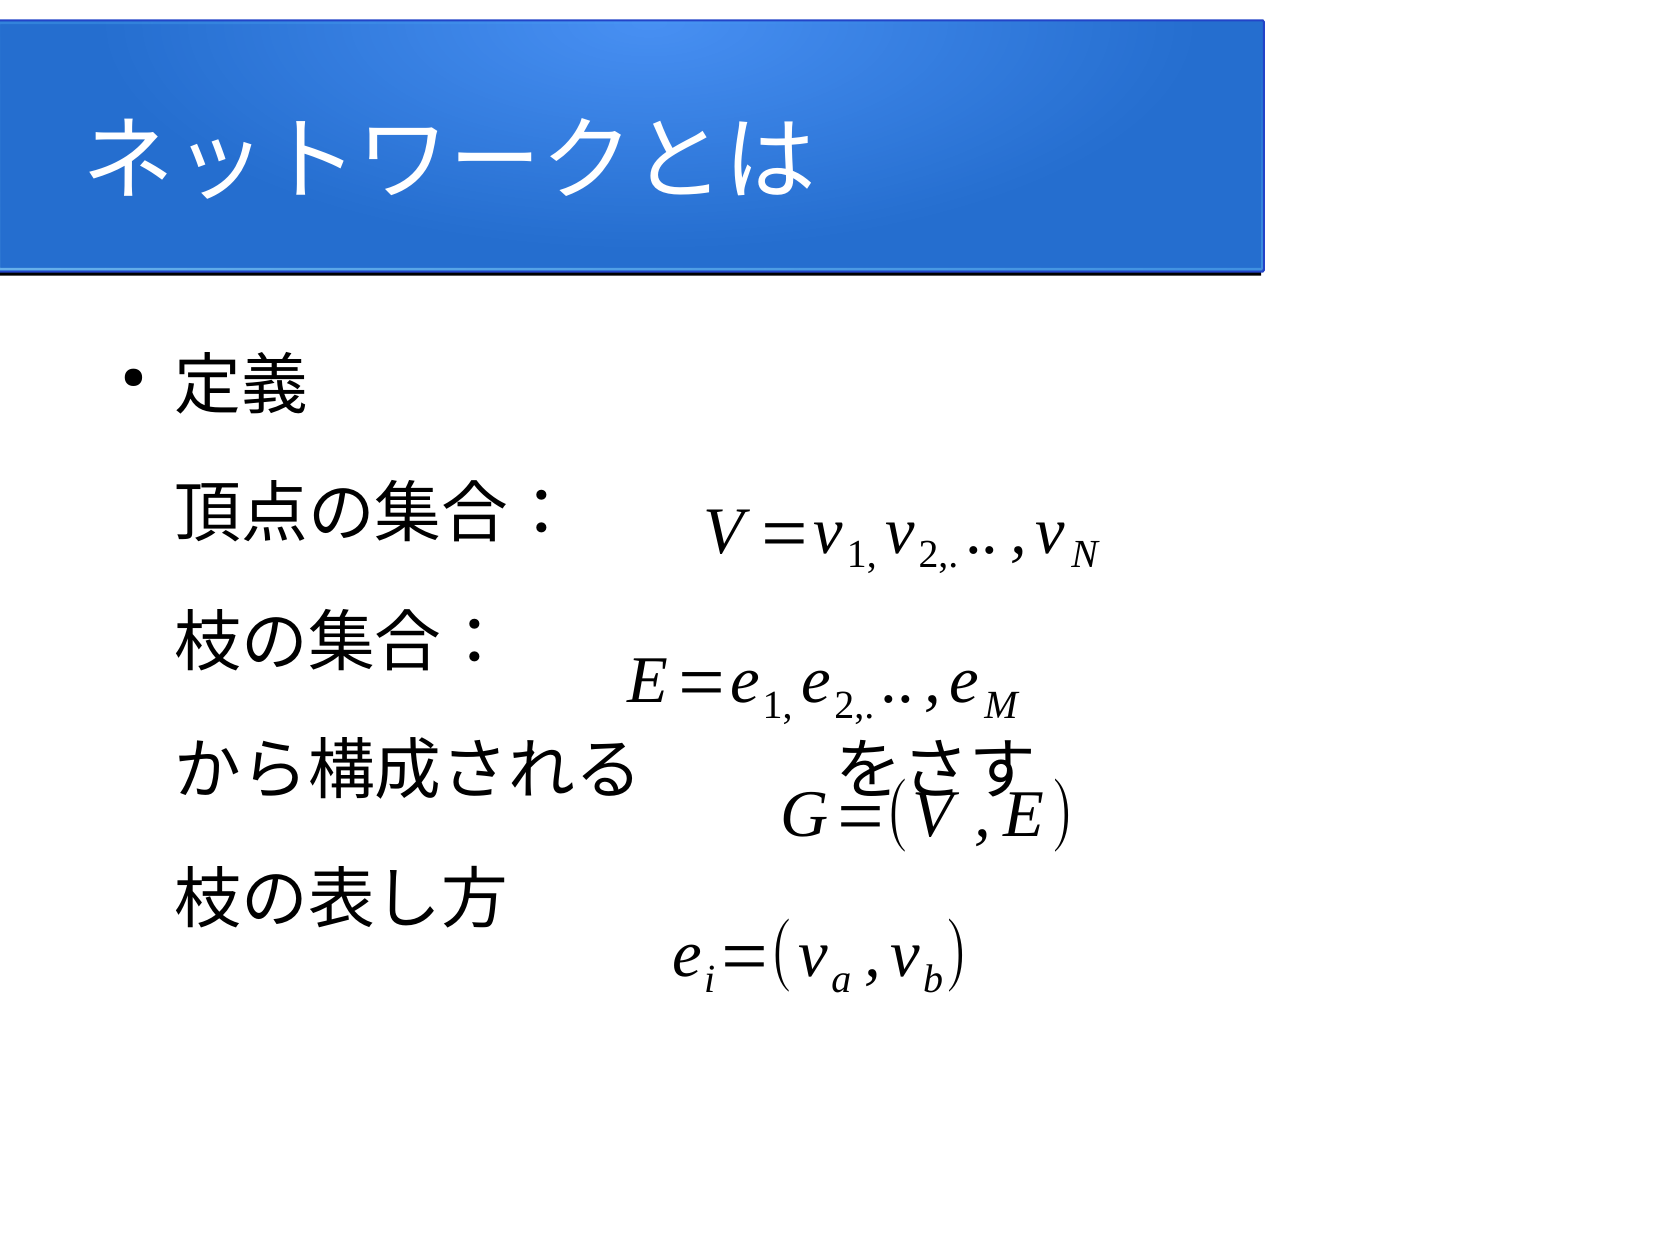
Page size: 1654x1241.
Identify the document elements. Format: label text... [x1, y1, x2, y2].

chart [664, 915, 975, 1001]
chart [616, 642, 1031, 727]
title ネットワークとは [82, 49, 1250, 257]
chart [775, 775, 1080, 856]
list 定義 頂点の集合： 枝の集合： から構成される をさす 枝の表し方 [103, 330, 1560, 1051]
chart [698, 493, 1109, 577]
